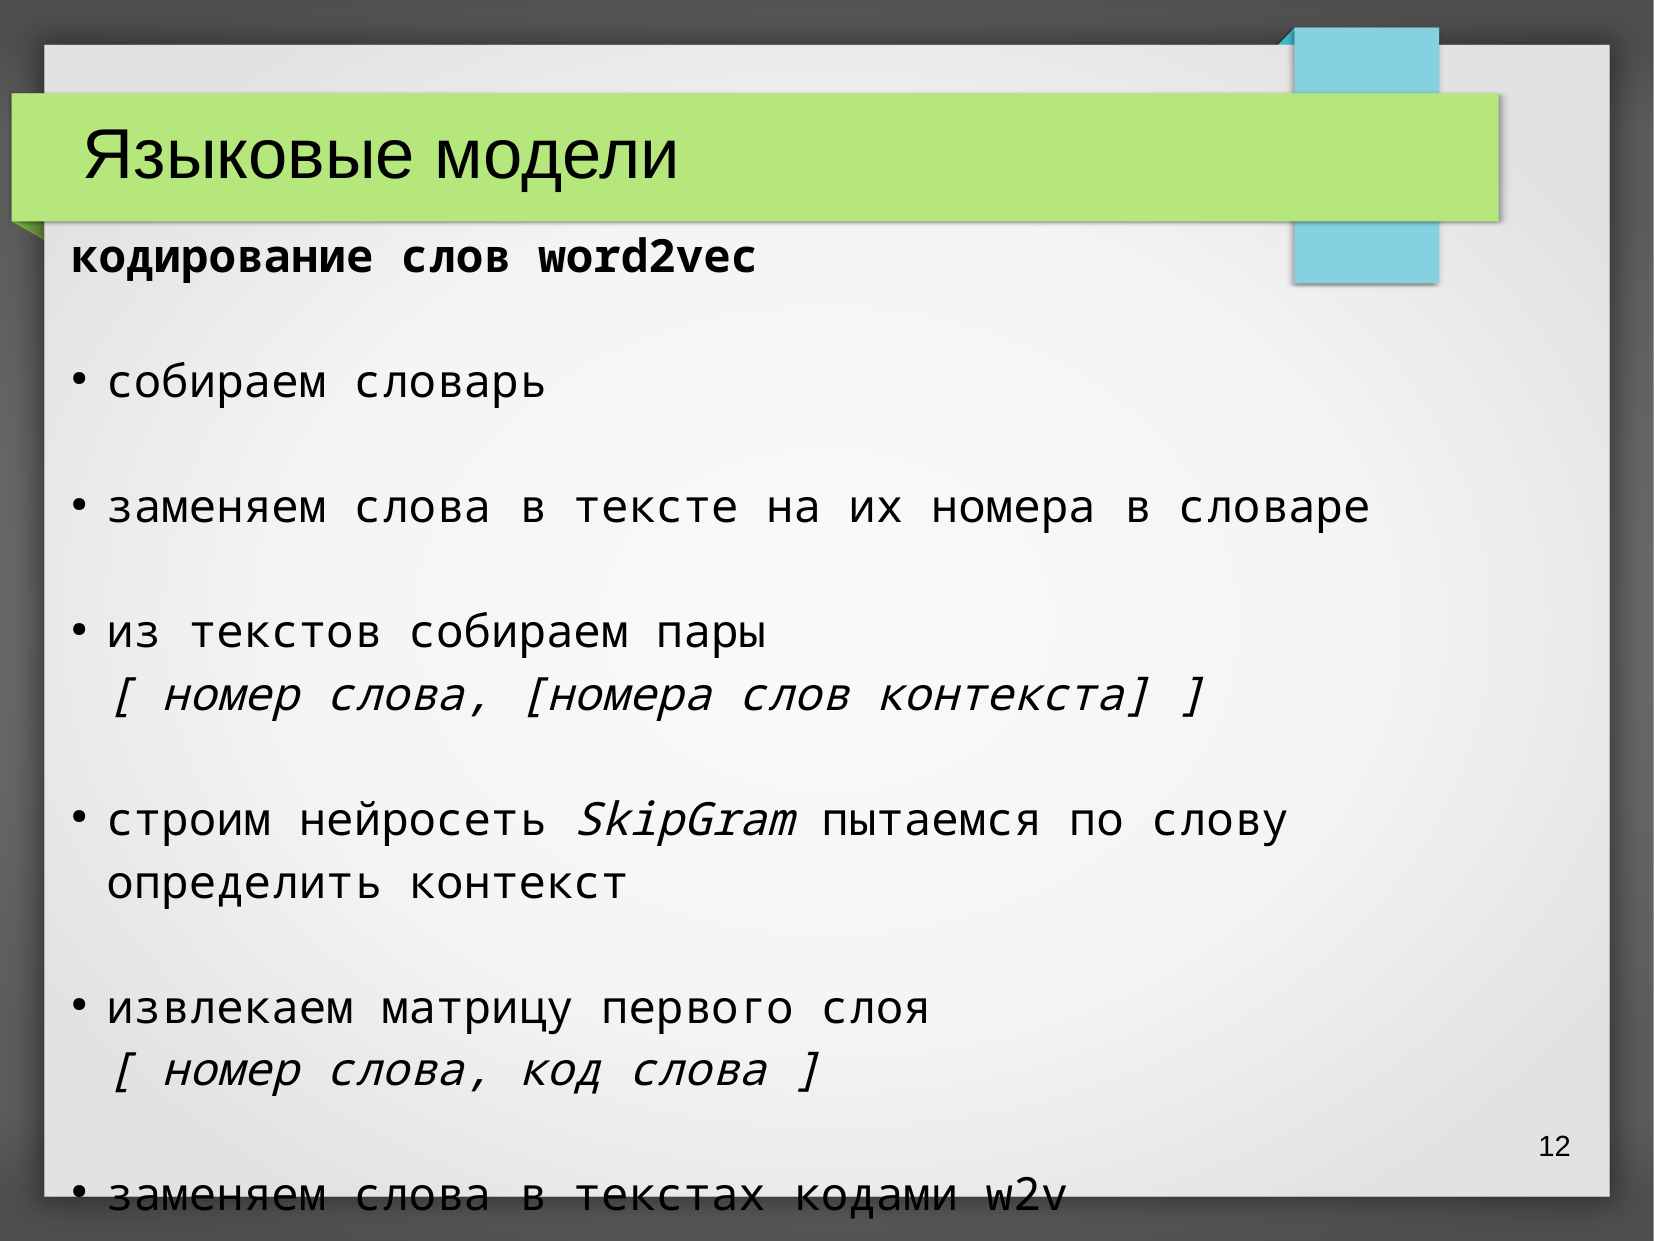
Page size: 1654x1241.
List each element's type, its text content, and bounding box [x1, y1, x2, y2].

title Языковые модели [82, 114, 1406, 194]
text_box кодирование слов word2vec собираем словарь заменяем слова в тексте на их номера в словаре из текстов собираем пары [ номер слова, [номера слов контекста] ] строим нейросеть SkipGram пытаемся по слову определить контекст извлекаем матрицу первого слоя [ номер слова, код слова ] заменяем слова в текстах кодами w2v обрабатываем последовательности кодов w2v [56, 216, 1580, 1190]
picture [0, 0, 1654, 1241]
